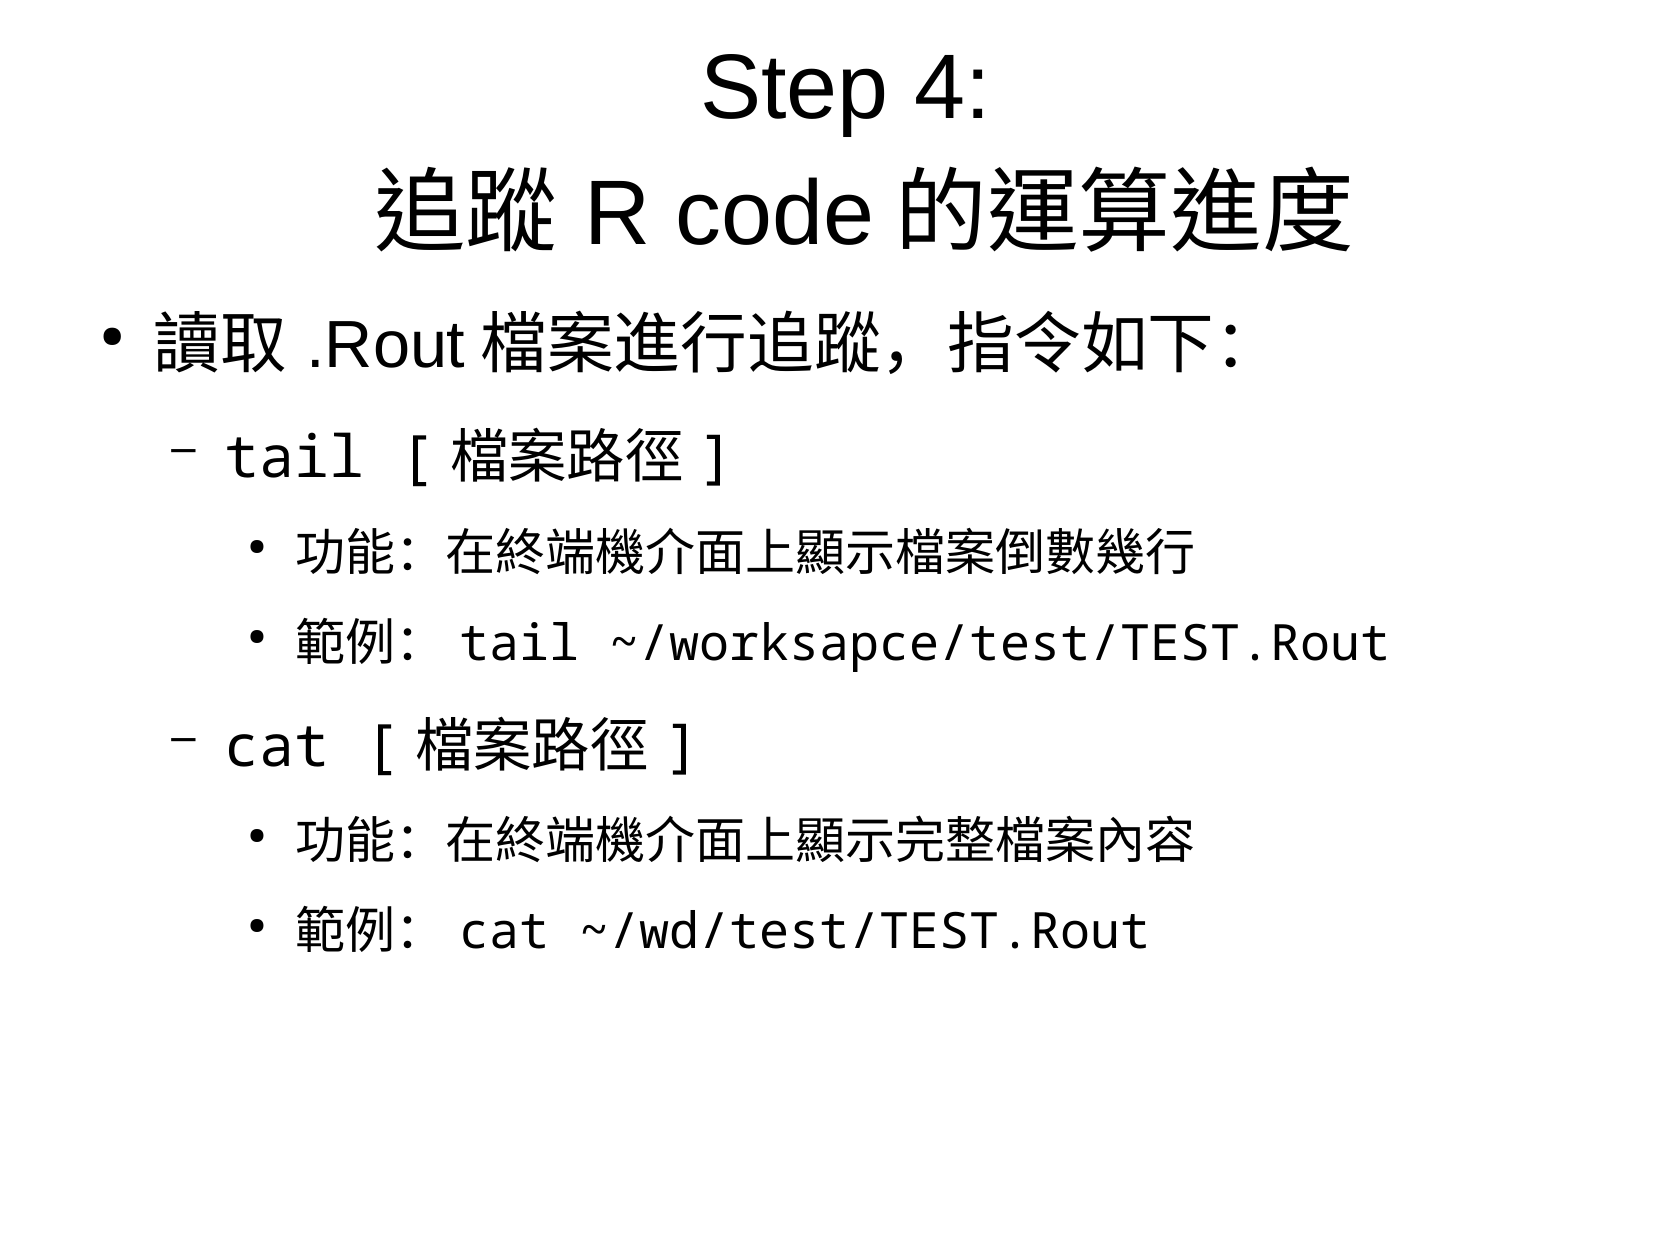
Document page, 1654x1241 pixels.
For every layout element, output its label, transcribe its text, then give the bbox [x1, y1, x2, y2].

title Step 4: 追蹤R code的運算進度 [82, 3, 1571, 290]
list 讀取.Rout檔案進行追蹤，指令如下： tail [檔案路徑] 功能：在終端機介面上顯示檔案倒數幾行 範例：tail ~/worksapce/test/TEST.Rout cat [檔案路徑] 功能：在終端機介面上顯示完整檔案內容 範例：cat ~/wd/test/TEST.Rout [82, 290, 1571, 1010]
